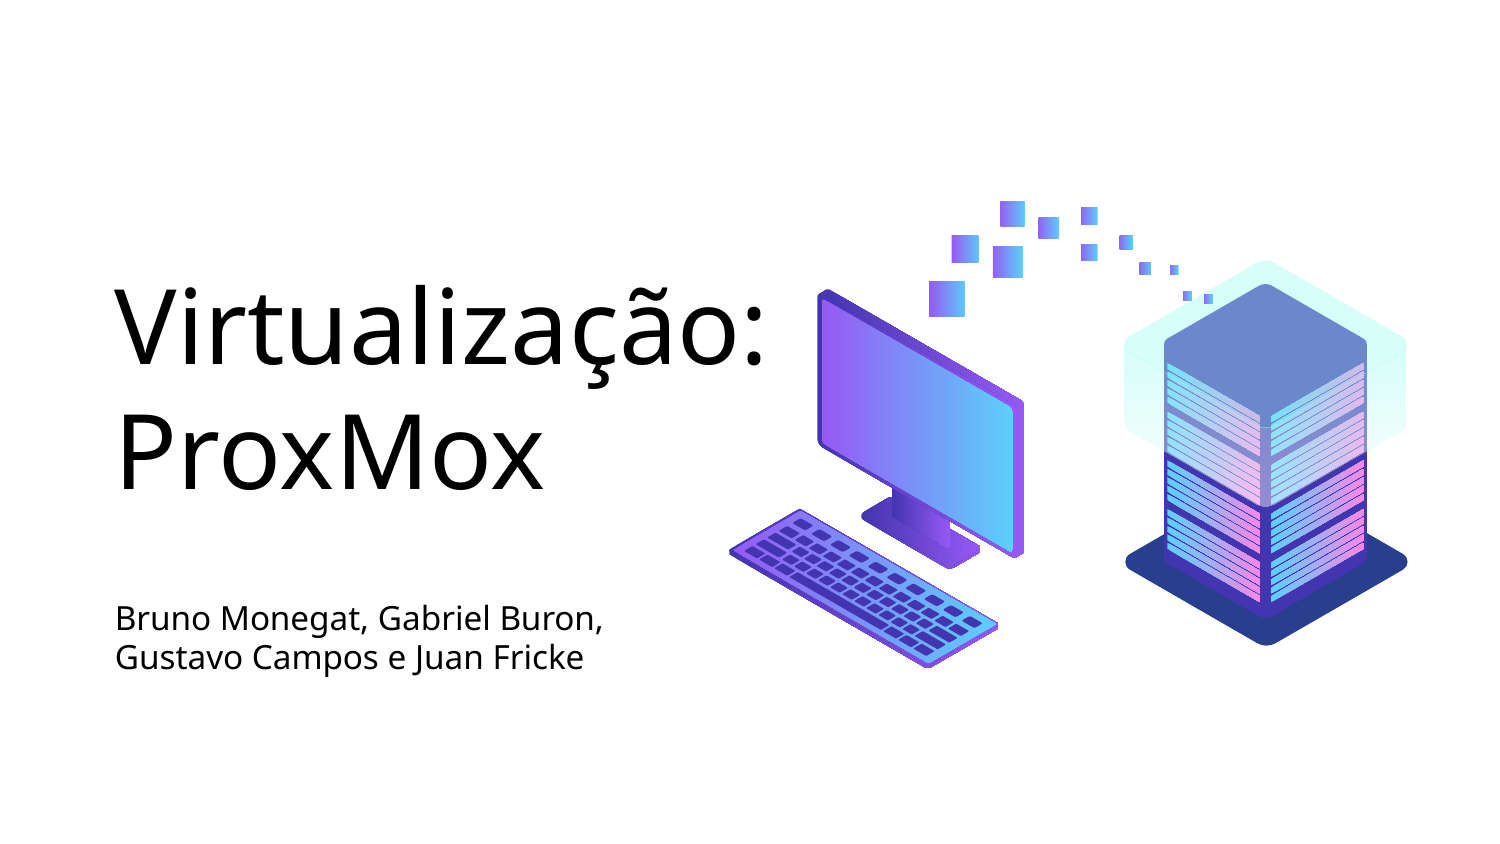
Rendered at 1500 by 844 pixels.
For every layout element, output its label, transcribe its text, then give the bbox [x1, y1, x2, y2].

text_box [1038, 217, 1060, 239]
text_box [817, 289, 1025, 569]
subtitle Bruno Monegat, Gabriel Buron, Gustavo Campos e Juan Fricke [99, 581, 683, 655]
text_box [1124, 260, 1408, 646]
title Virtualização: ProxMox [99, 188, 798, 582]
text_box [1139, 262, 1151, 275]
text_box [951, 235, 979, 263]
text_box [729, 509, 999, 668]
text_box [1081, 207, 1098, 225]
text_box [1170, 265, 1179, 275]
text_box [1081, 244, 1098, 261]
text_box [929, 281, 965, 317]
text_box [1000, 201, 1025, 227]
text_box [992, 246, 1023, 278]
text_box [1119, 235, 1133, 250]
